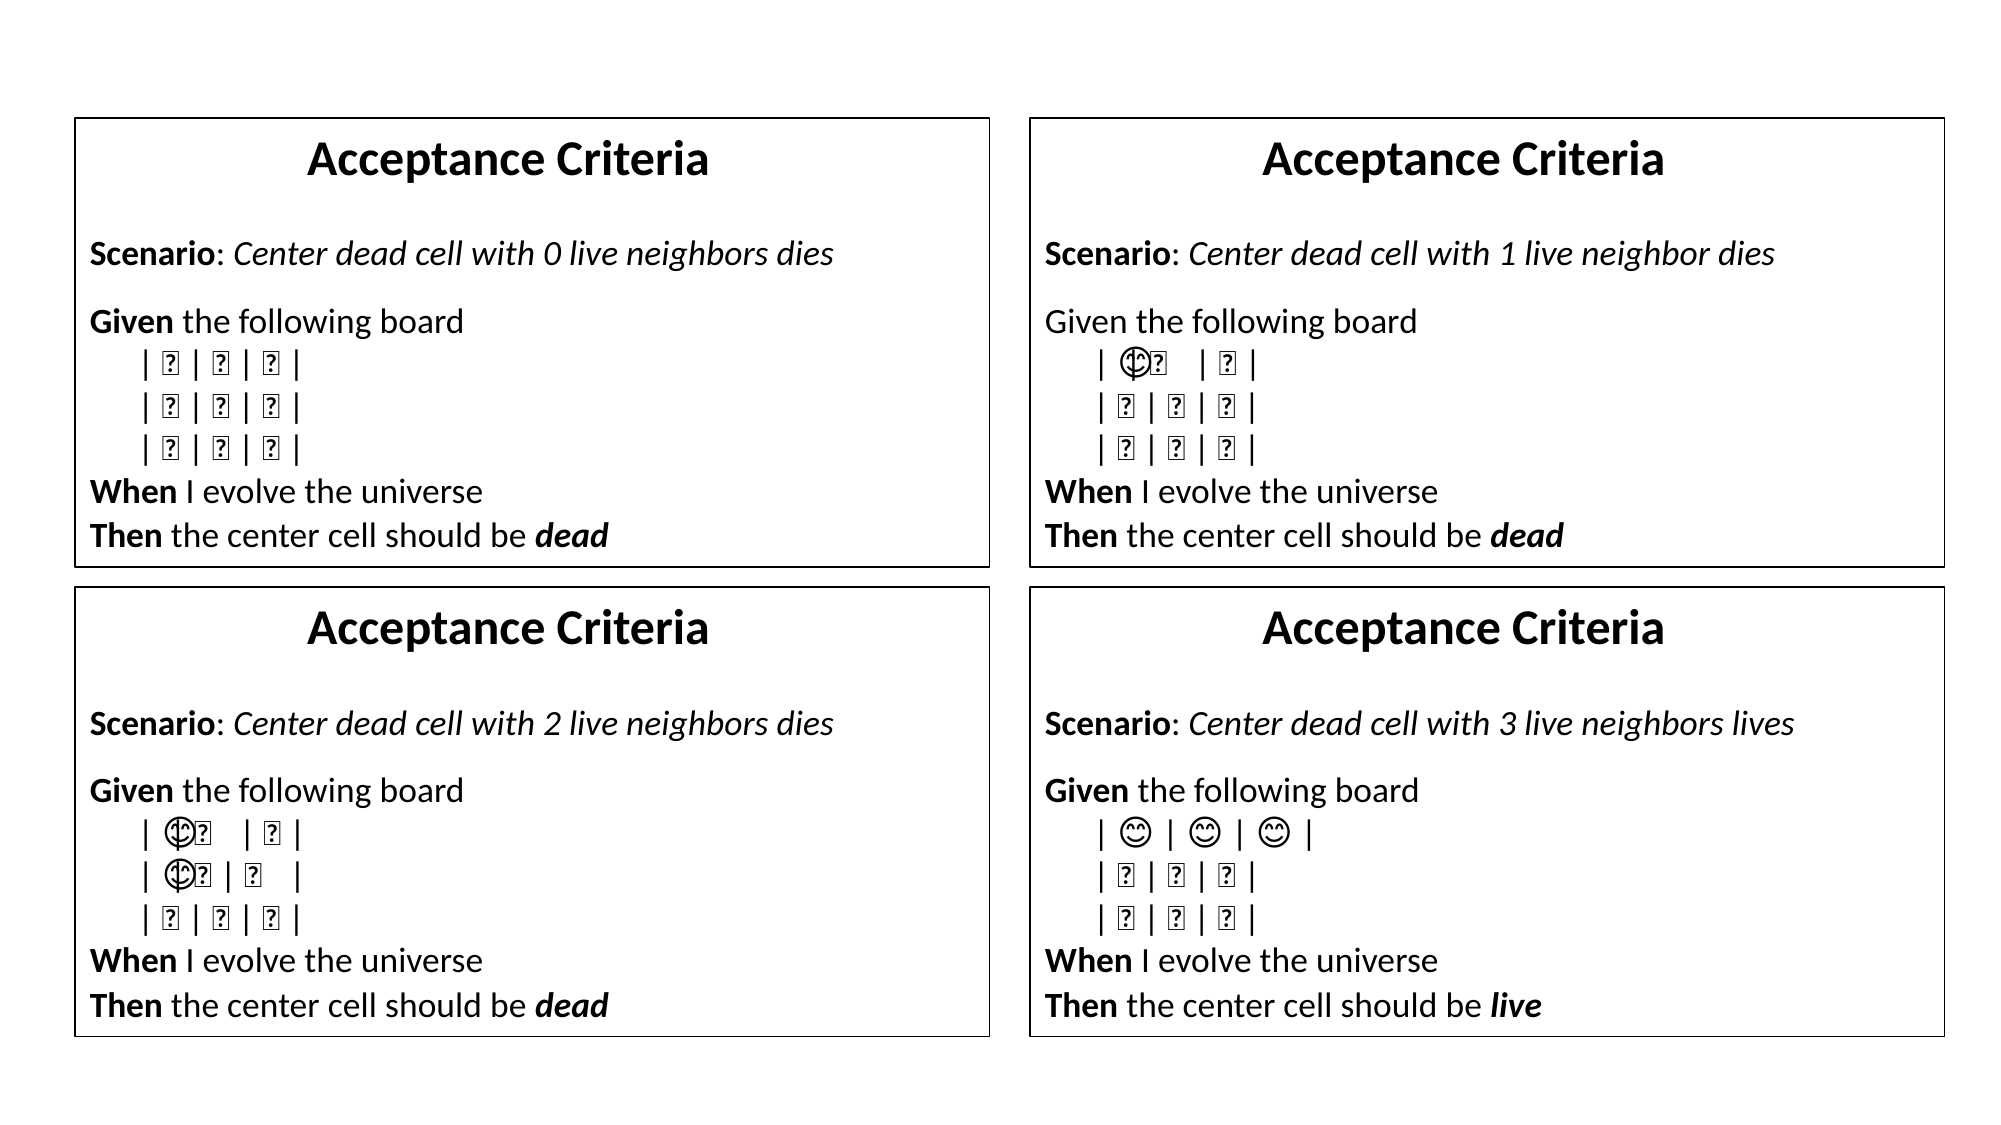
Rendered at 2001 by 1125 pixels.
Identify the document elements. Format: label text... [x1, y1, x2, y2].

text_box Acceptance Criteria Scenario: Center dead cell with 3 live neighbors lives Given the following board | 😊 | 😊 | 😊 | | 💀 | 💀 | 💀 | | 💀 | 💀 | 💀 | When I evolve the universe Then the center cell should be live [1030, 587, 1945, 1037]
text_box Acceptance Criteria Scenario: Center dead cell with 0 live neighbors dies Given the following board | 💀 | 💀 | 💀 | | 💀 | 💀 | 💀 | | 💀 | 💀 | 💀 | When I evolve the universe Then the center cell should be dead [74, 117, 990, 568]
text_box Acceptance Criteria Scenario: Center dead cell with 2 live neighbors dies Given the following board | 💀 | 😊 | 💀 | | 💀 | 💀 | 😊 | | 💀 | 💀 | 💀 | When I evolve the universe Then the center cell should be dead [74, 587, 990, 1037]
text_box Acceptance Criteria Scenario: Center dead cell with 1 live neighbor dies Given the following board | 💀 | 😊 | 💀 | | 💀 | 💀 | 💀 | | 💀 | 💀 | 💀 | When I evolve the universe Then the center cell should be dead [1030, 117, 1945, 568]
